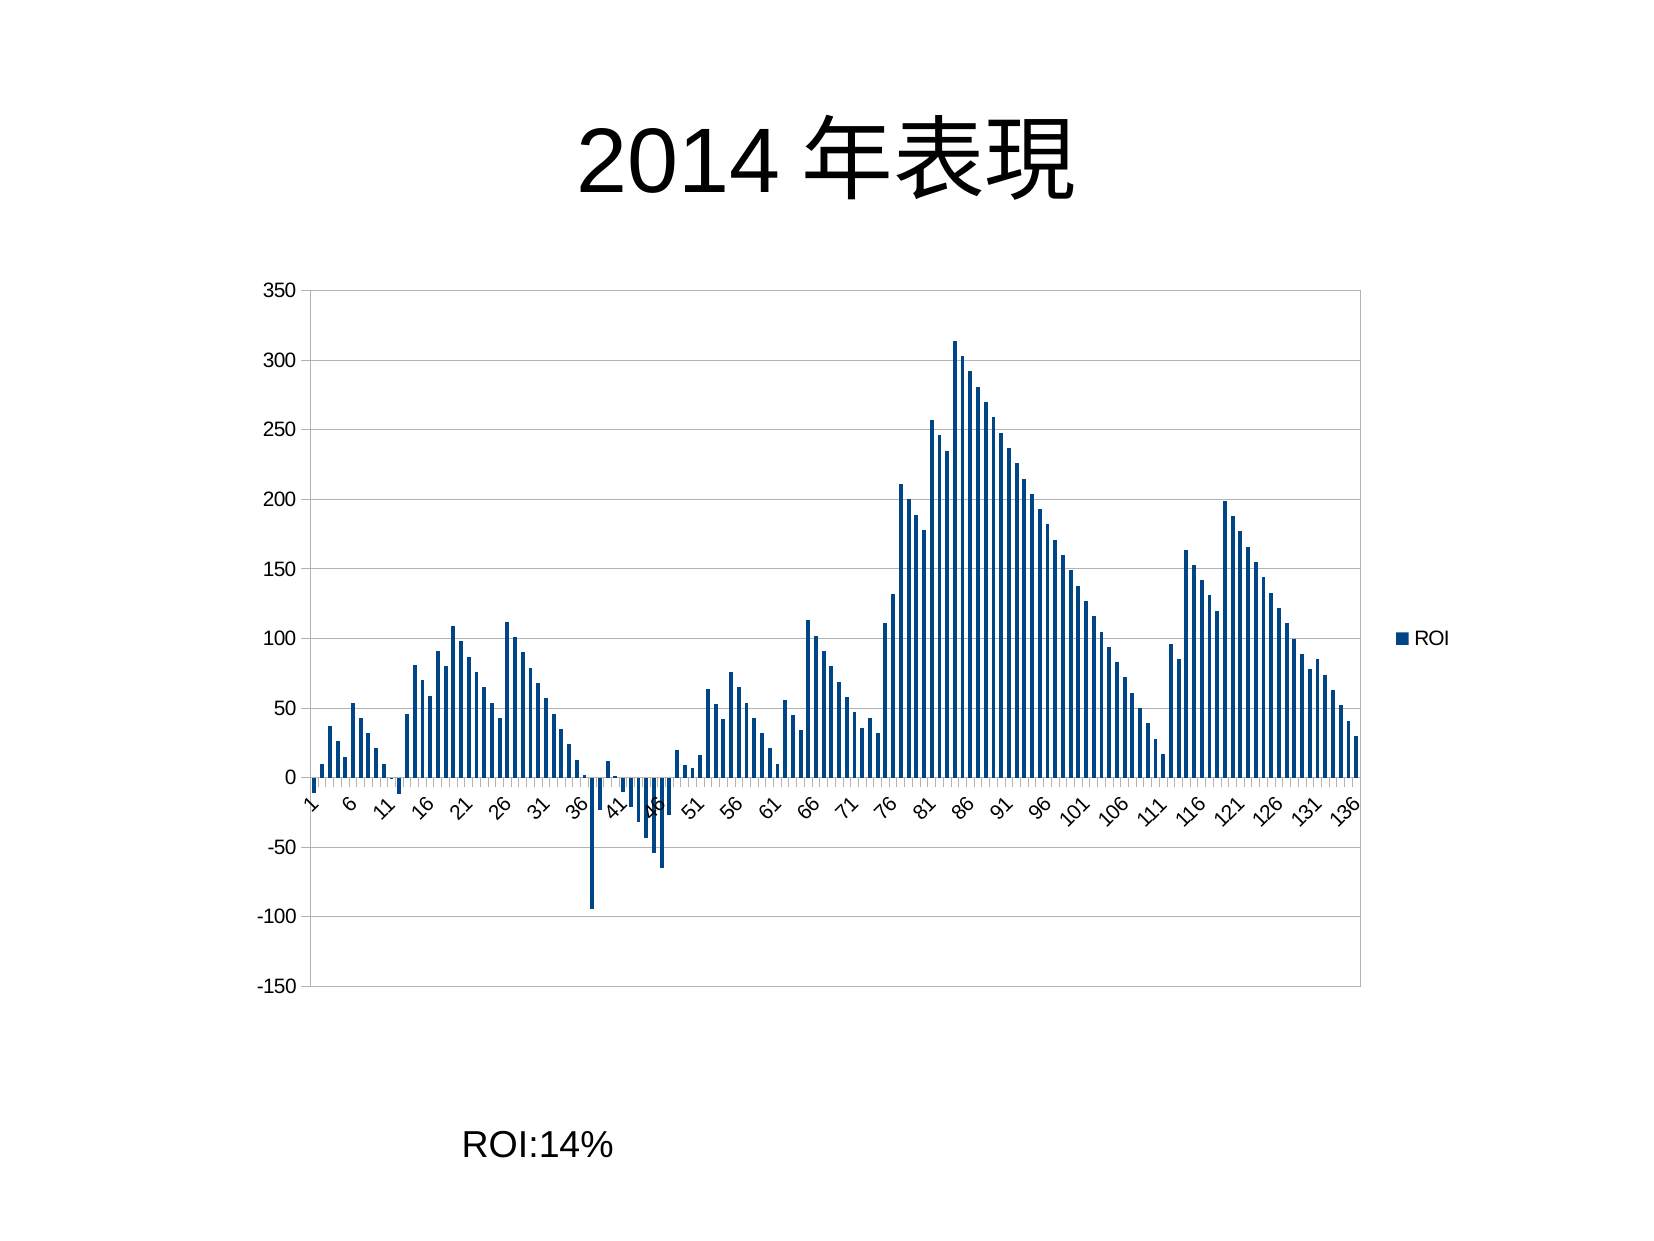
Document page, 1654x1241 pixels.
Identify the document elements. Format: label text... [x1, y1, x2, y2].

title 2014年表現 [82, 49, 1571, 257]
chart [231, 264, 1470, 1014]
text_box ROI:14% [446, 1115, 738, 1173]
